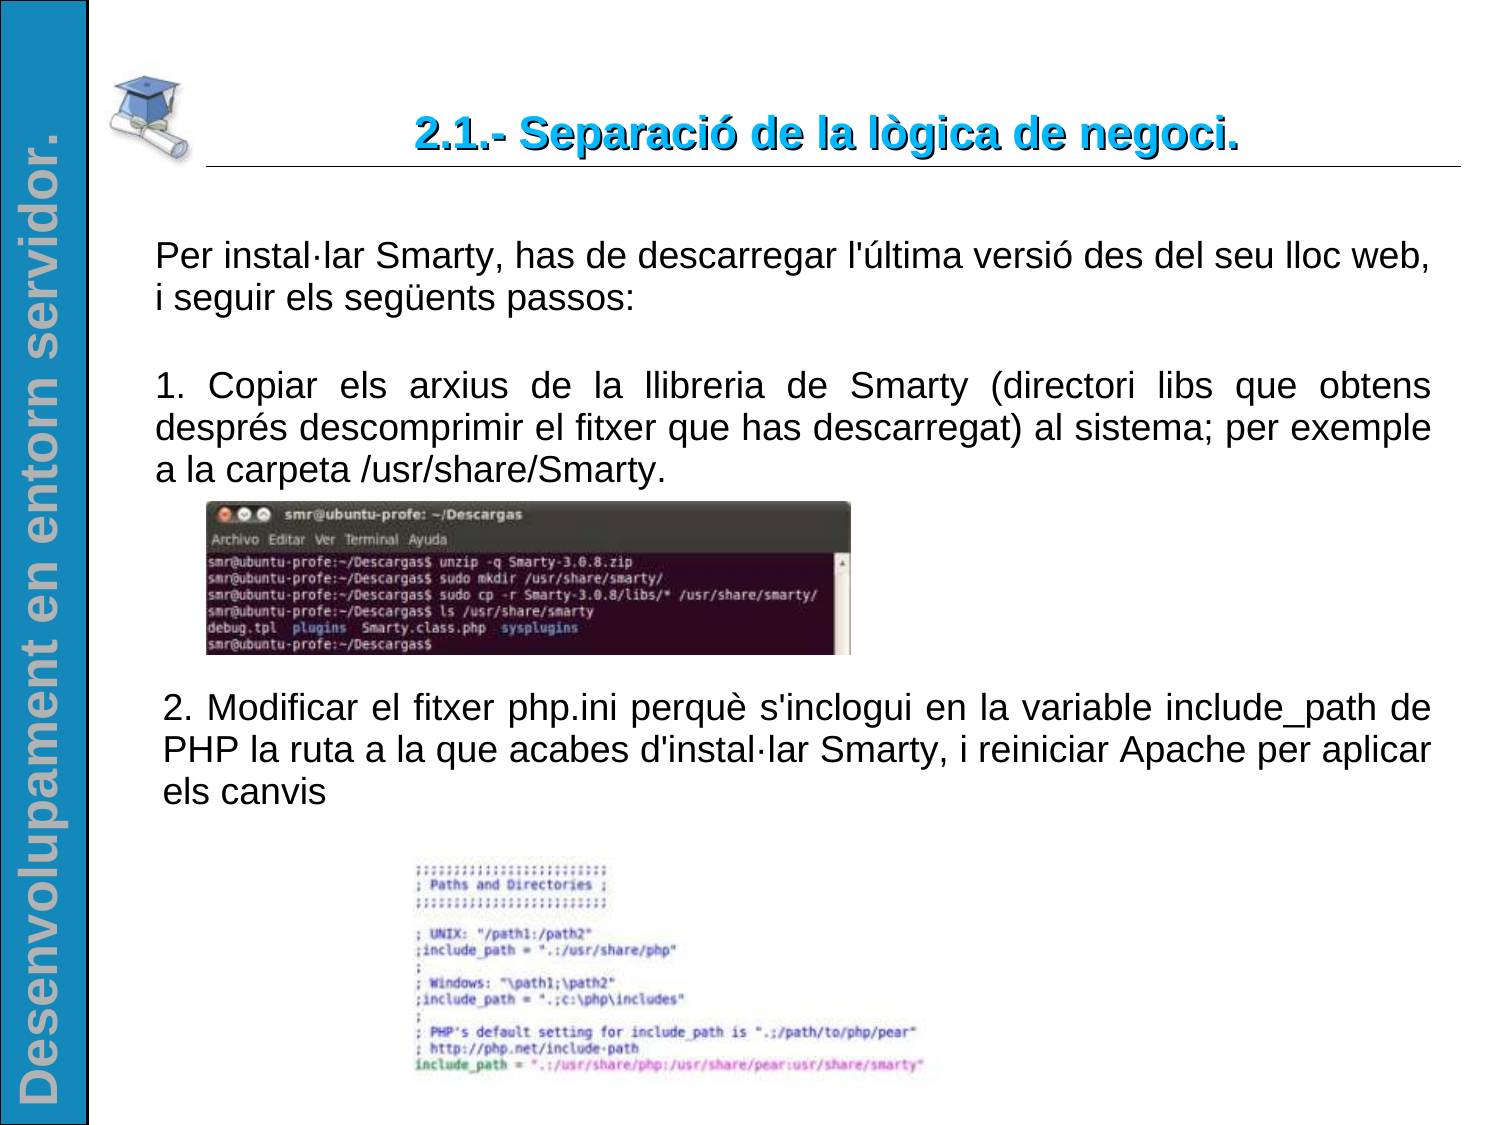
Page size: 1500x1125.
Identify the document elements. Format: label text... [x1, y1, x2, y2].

text_box Per instal·lar Smarty, has de descarregar l'última versió des del seu lloc web, i seguir els següents passos: 1. Copiar els arxius de la llibreria de Smarty (directori libs que obtens després descomprimir el fitxer que has descarregat) al sistema; per exemple a la carpeta /usr/share/Smarty. [140, 227, 1447, 586]
title 2.1.- Separació de la lògica de negoci. [206, 88, 1447, 178]
picture [93, 61, 206, 174]
picture [206, 501, 851, 656]
text_box 2. Modificar el fitxer php.ini perquè s'inclogui en la variable include_path de PHP la ruta a la que acabes d'instal·lar Smarty, i reiniciar Apache per aplicar els canvis [147, 679, 1447, 820]
picture [413, 856, 948, 1090]
